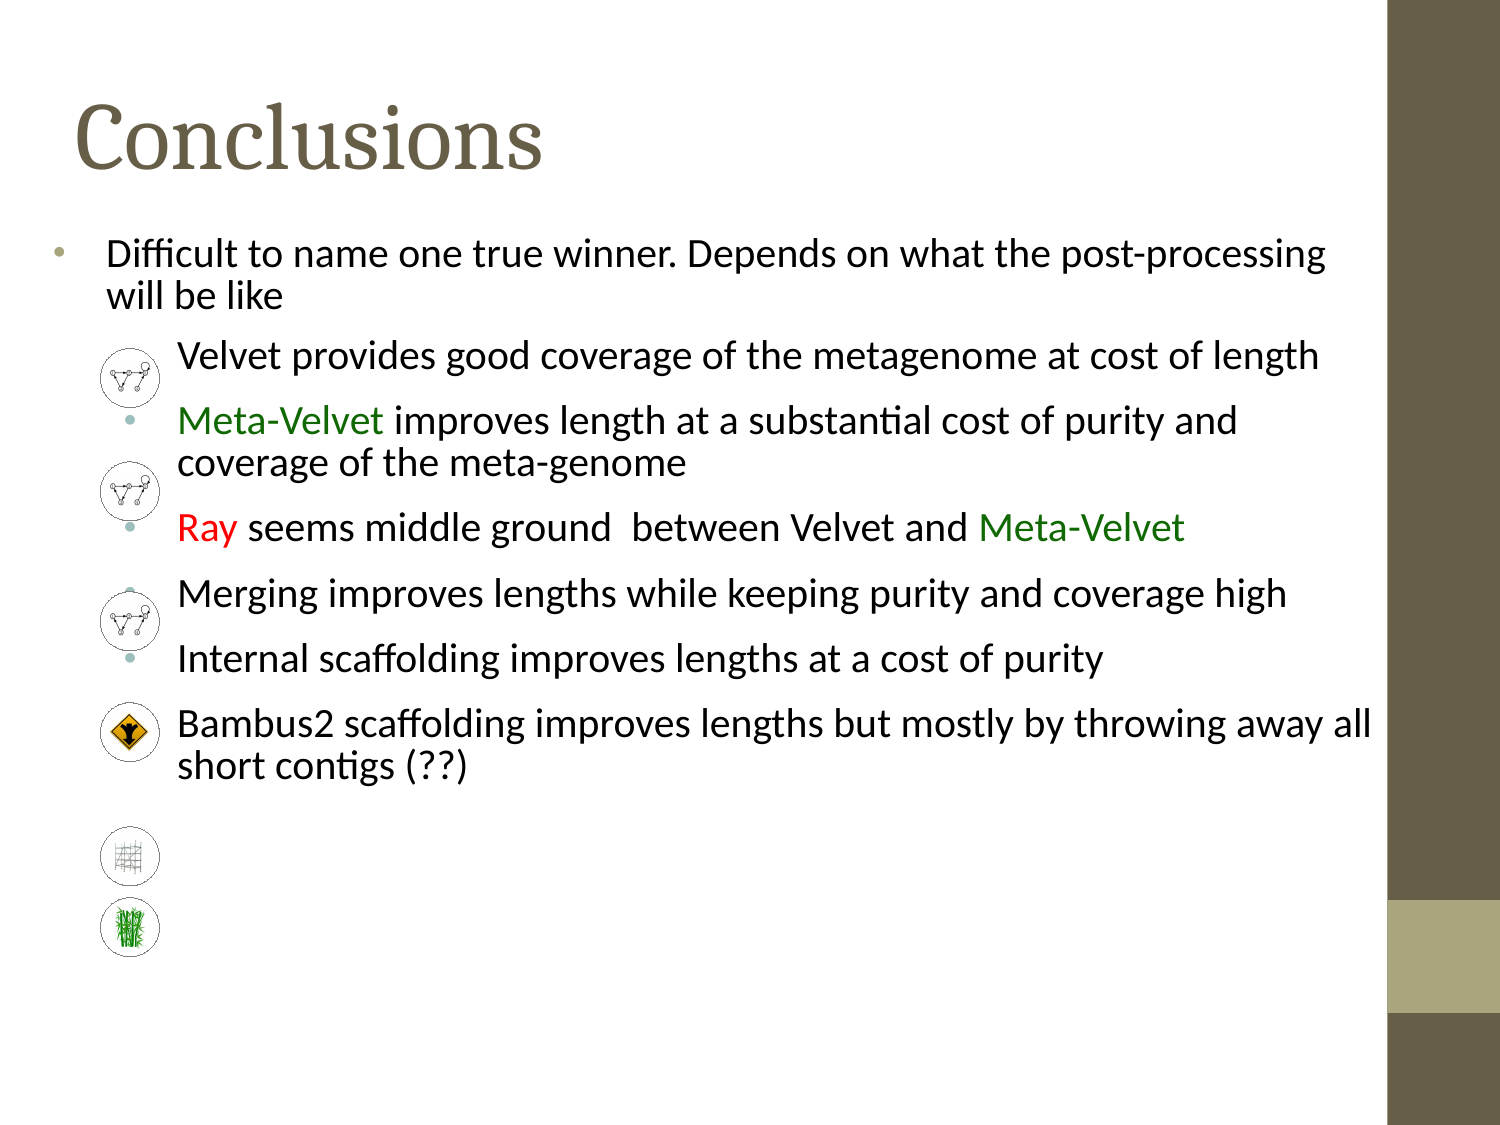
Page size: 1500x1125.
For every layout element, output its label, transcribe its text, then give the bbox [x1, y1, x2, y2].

text_box [100, 461, 160, 521]
picture [108, 361, 152, 395]
text_box [100, 702, 160, 762]
picture [115, 906, 145, 949]
title Conclusions [75, 82, 1326, 195]
picture [108, 474, 152, 509]
picture [110, 837, 149, 876]
text_box [100, 591, 160, 651]
picture [108, 713, 151, 752]
text_box [100, 897, 160, 957]
text_box [100, 826, 160, 886]
picture [108, 604, 152, 639]
text_box [100, 348, 160, 408]
list Difficult to name one true winner. Depends on what the post-processing will be like Velvet provides good coverage of the metagenome at cost of length Meta-Velvet improves length at a substantial cost of purity and coverage of the meta-genome Ray seems middle ground between Velvet and Meta-Velvet Merging improves lengths while keeping purity and coverage high Internal scaffolding improves lengths at a cost of purity Bambus2 scaffolding improves lengths but mostly by throwing away all short contigs (??) [35, 236, 1382, 1063]
